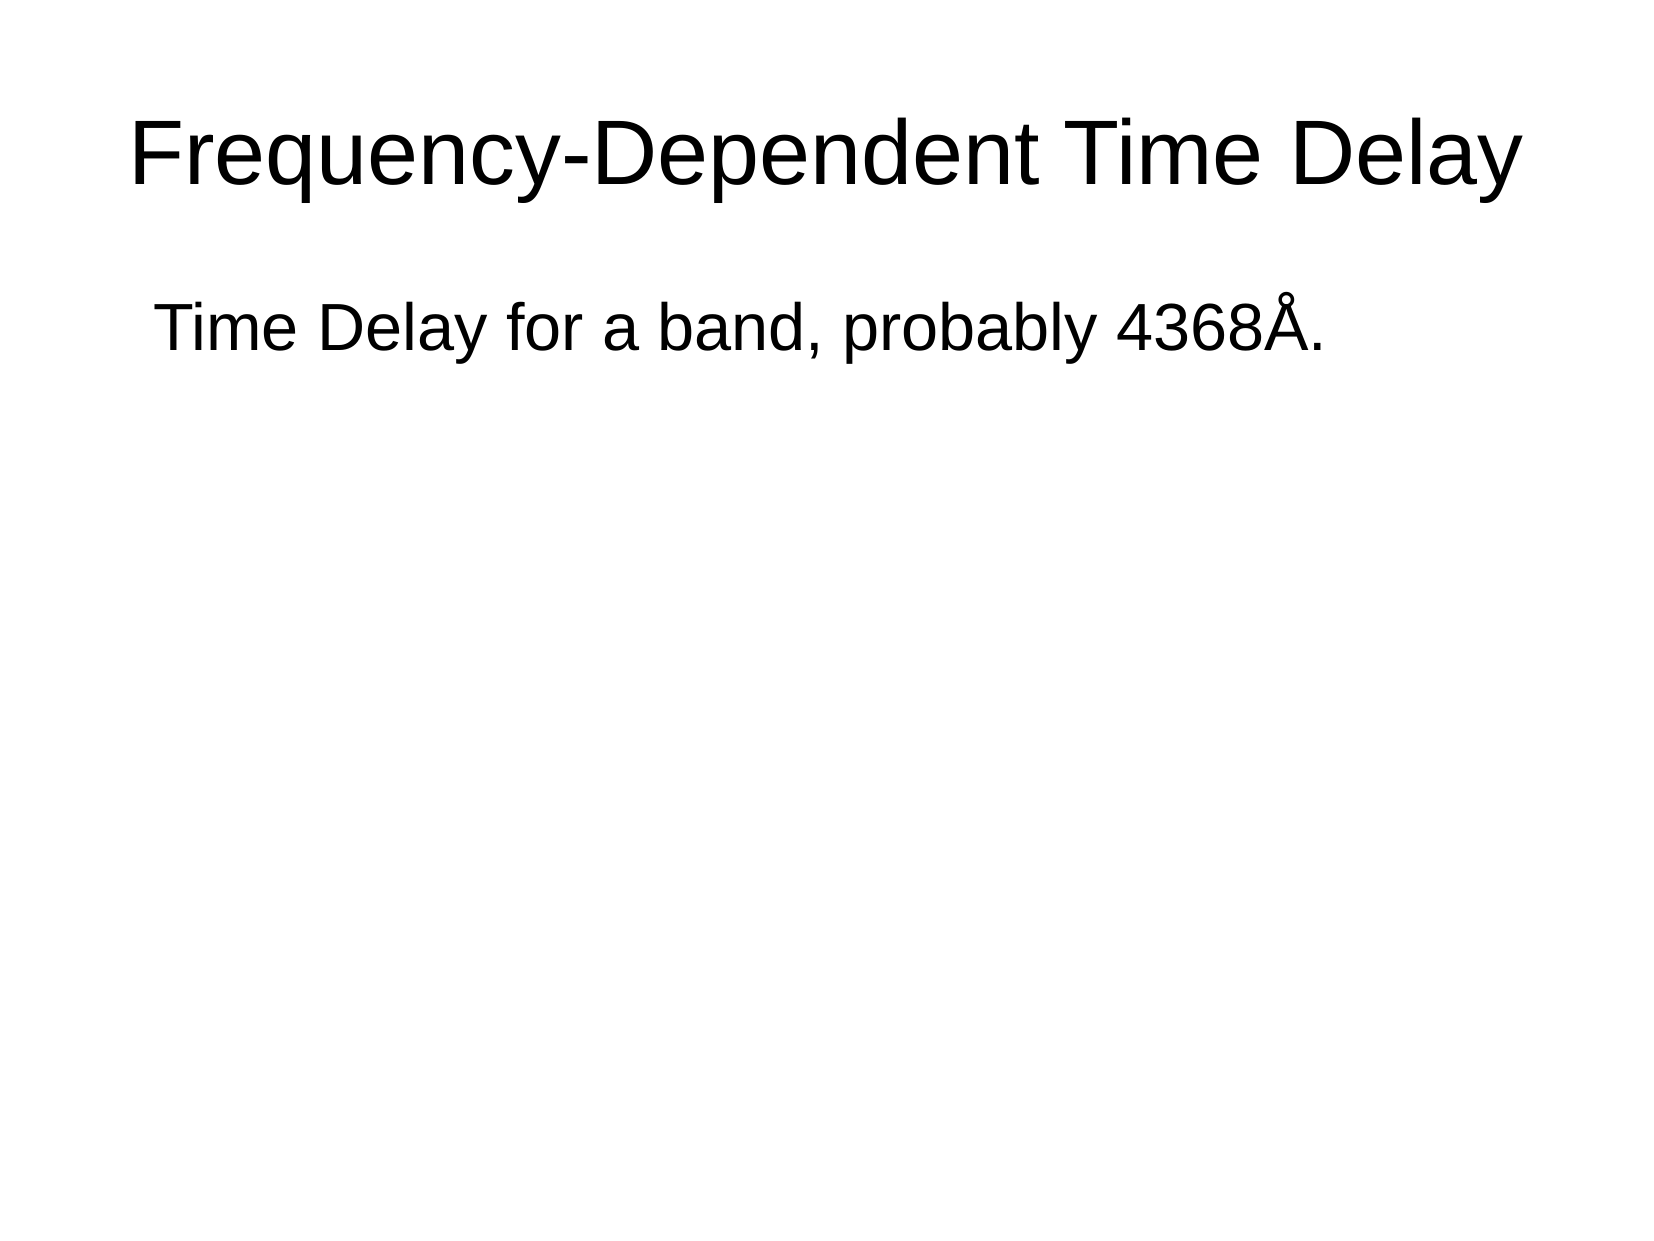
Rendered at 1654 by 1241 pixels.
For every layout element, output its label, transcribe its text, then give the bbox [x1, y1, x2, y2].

title Frequency-Dependent Time Delay [82, 49, 1571, 257]
list Time Delay for a band, probably 4368Å. [82, 290, 1571, 1010]
